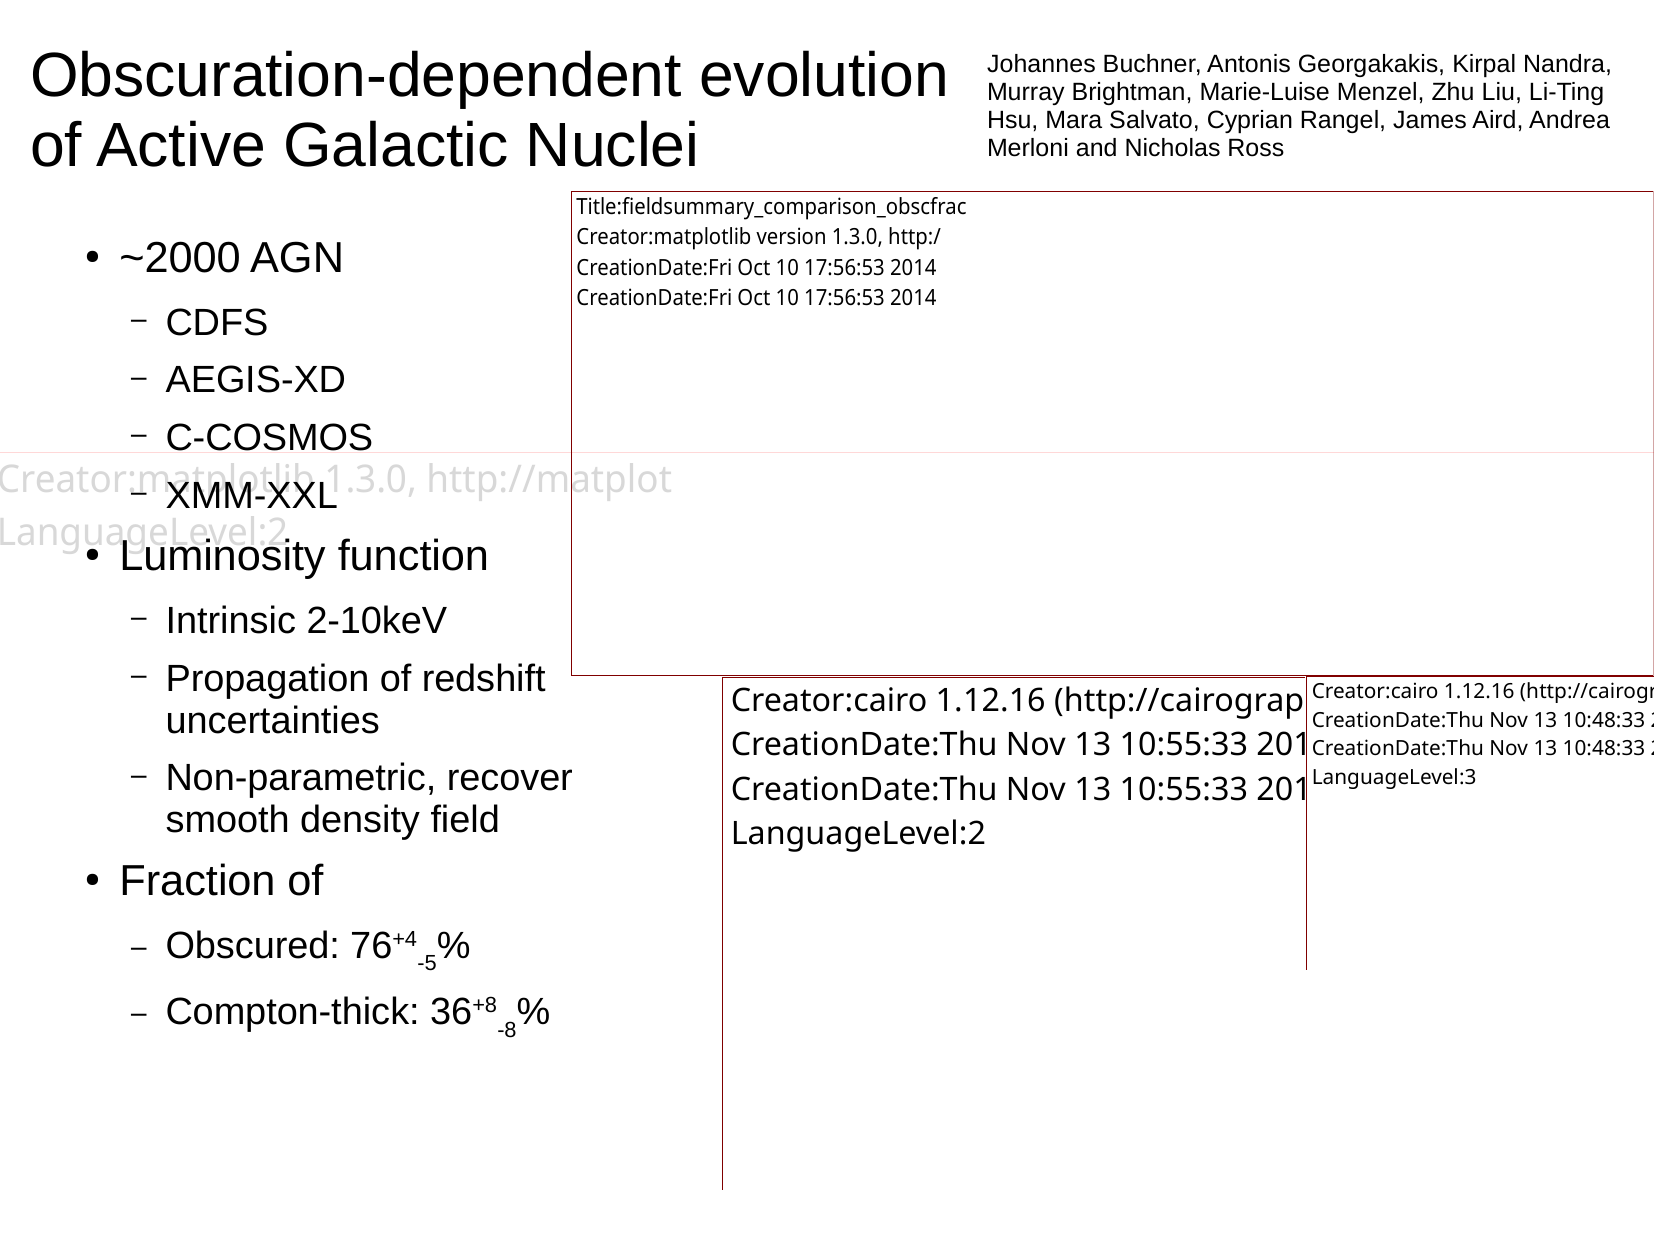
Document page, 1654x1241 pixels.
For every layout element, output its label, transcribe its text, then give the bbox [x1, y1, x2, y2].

picture [0, 189, 1654, 1241]
list ~2000 AGN CDFS AEGIS-XD C-COSMOS XMM-XXL Luminosity function Intrinsic 2-10keV Propagation of redshift uncertainties Non-parametric, recover smooth density field Fraction of Obscured: 76+4-5% Compton-thick: 36+8-8% [73, 233, 606, 1042]
title Obscuration-dependent evolution of Active Galactic Nuclei [30, 6, 1066, 214]
text_box Johannes Buchner, Antonis Georgakakis, Kirpal Nandra, Murray Brightman, Marie-Luise Menzel, Zhu Liu, Li-Ting Hsu, Mara Salvato, Cyprian Rangel, James Aird, Andrea Merloni and Nicholas Ross [1066, 42, 1636, 202]
